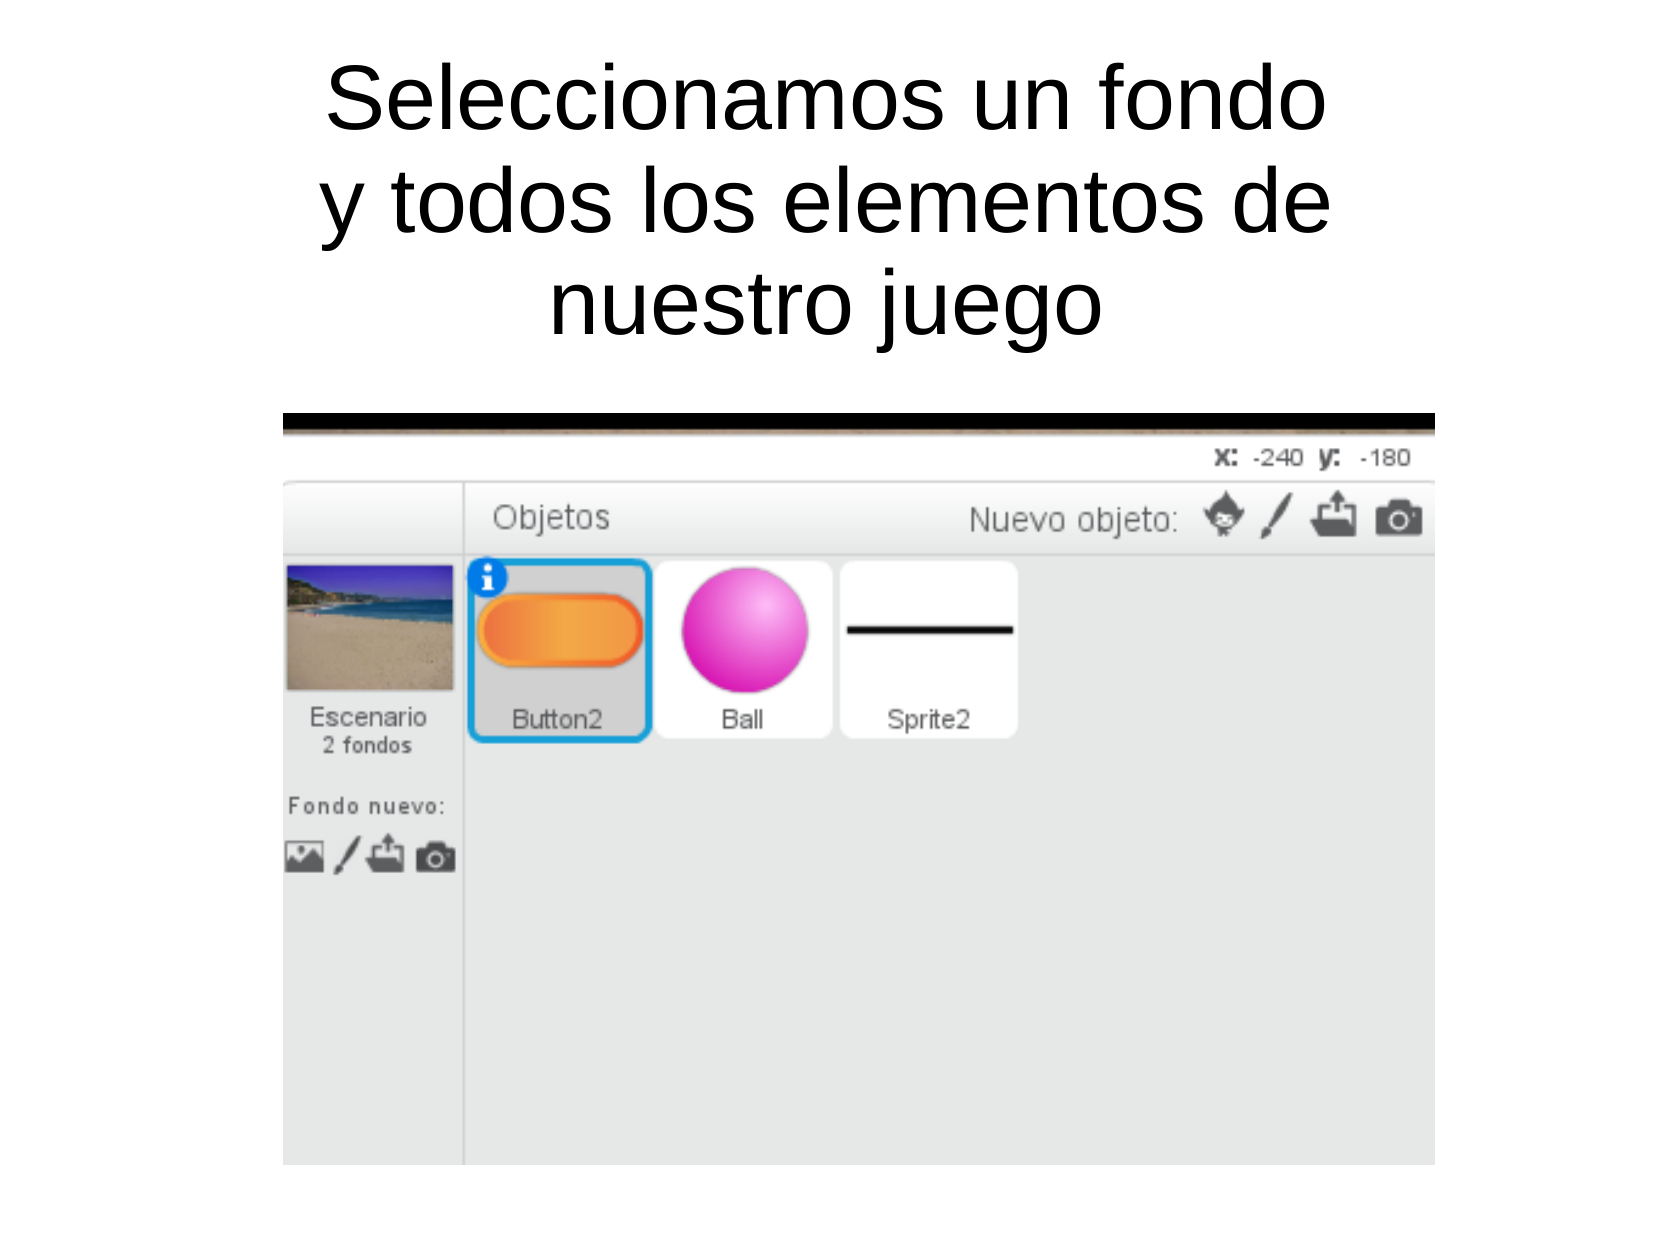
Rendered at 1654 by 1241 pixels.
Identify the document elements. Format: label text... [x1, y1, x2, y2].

title Seleccionamos un fondo y todos los elementos de nuestro juego [82, 46, 1571, 355]
picture [283, 413, 1435, 1166]
